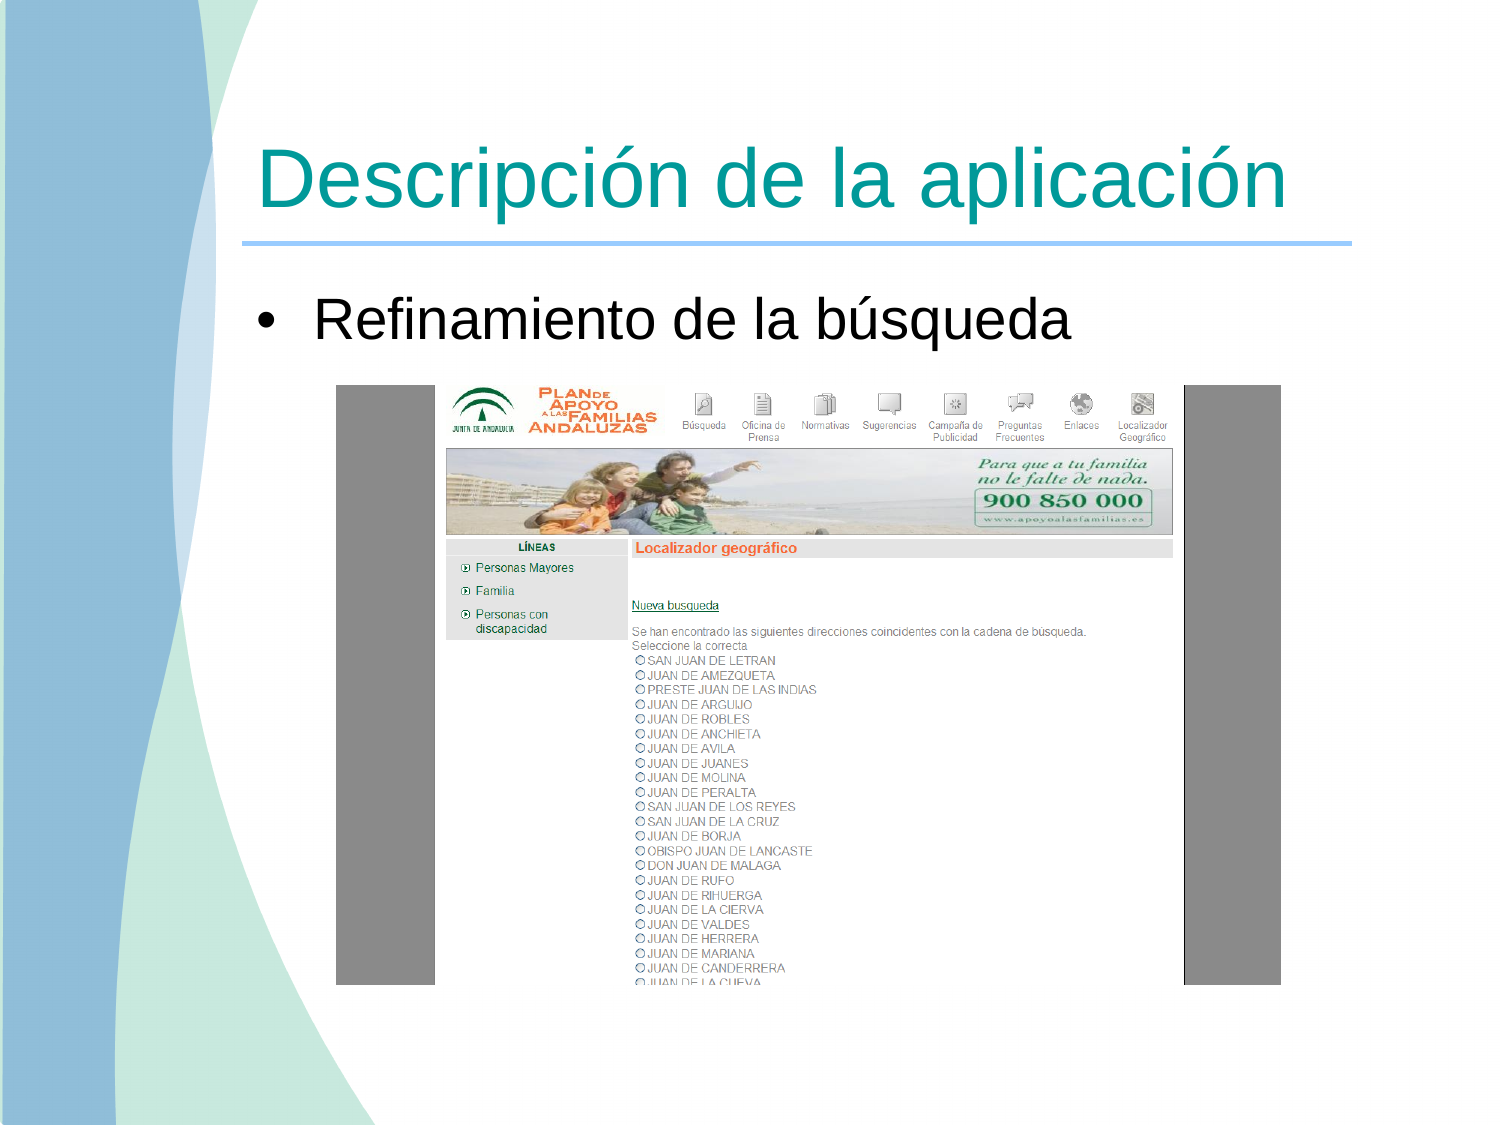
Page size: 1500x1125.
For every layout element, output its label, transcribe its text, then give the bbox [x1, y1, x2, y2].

title Descripción de la aplicación [242, 124, 1317, 234]
list Refinamiento de la búsqueda [242, 278, 1425, 622]
picture [0, 0, 1500, 1125]
